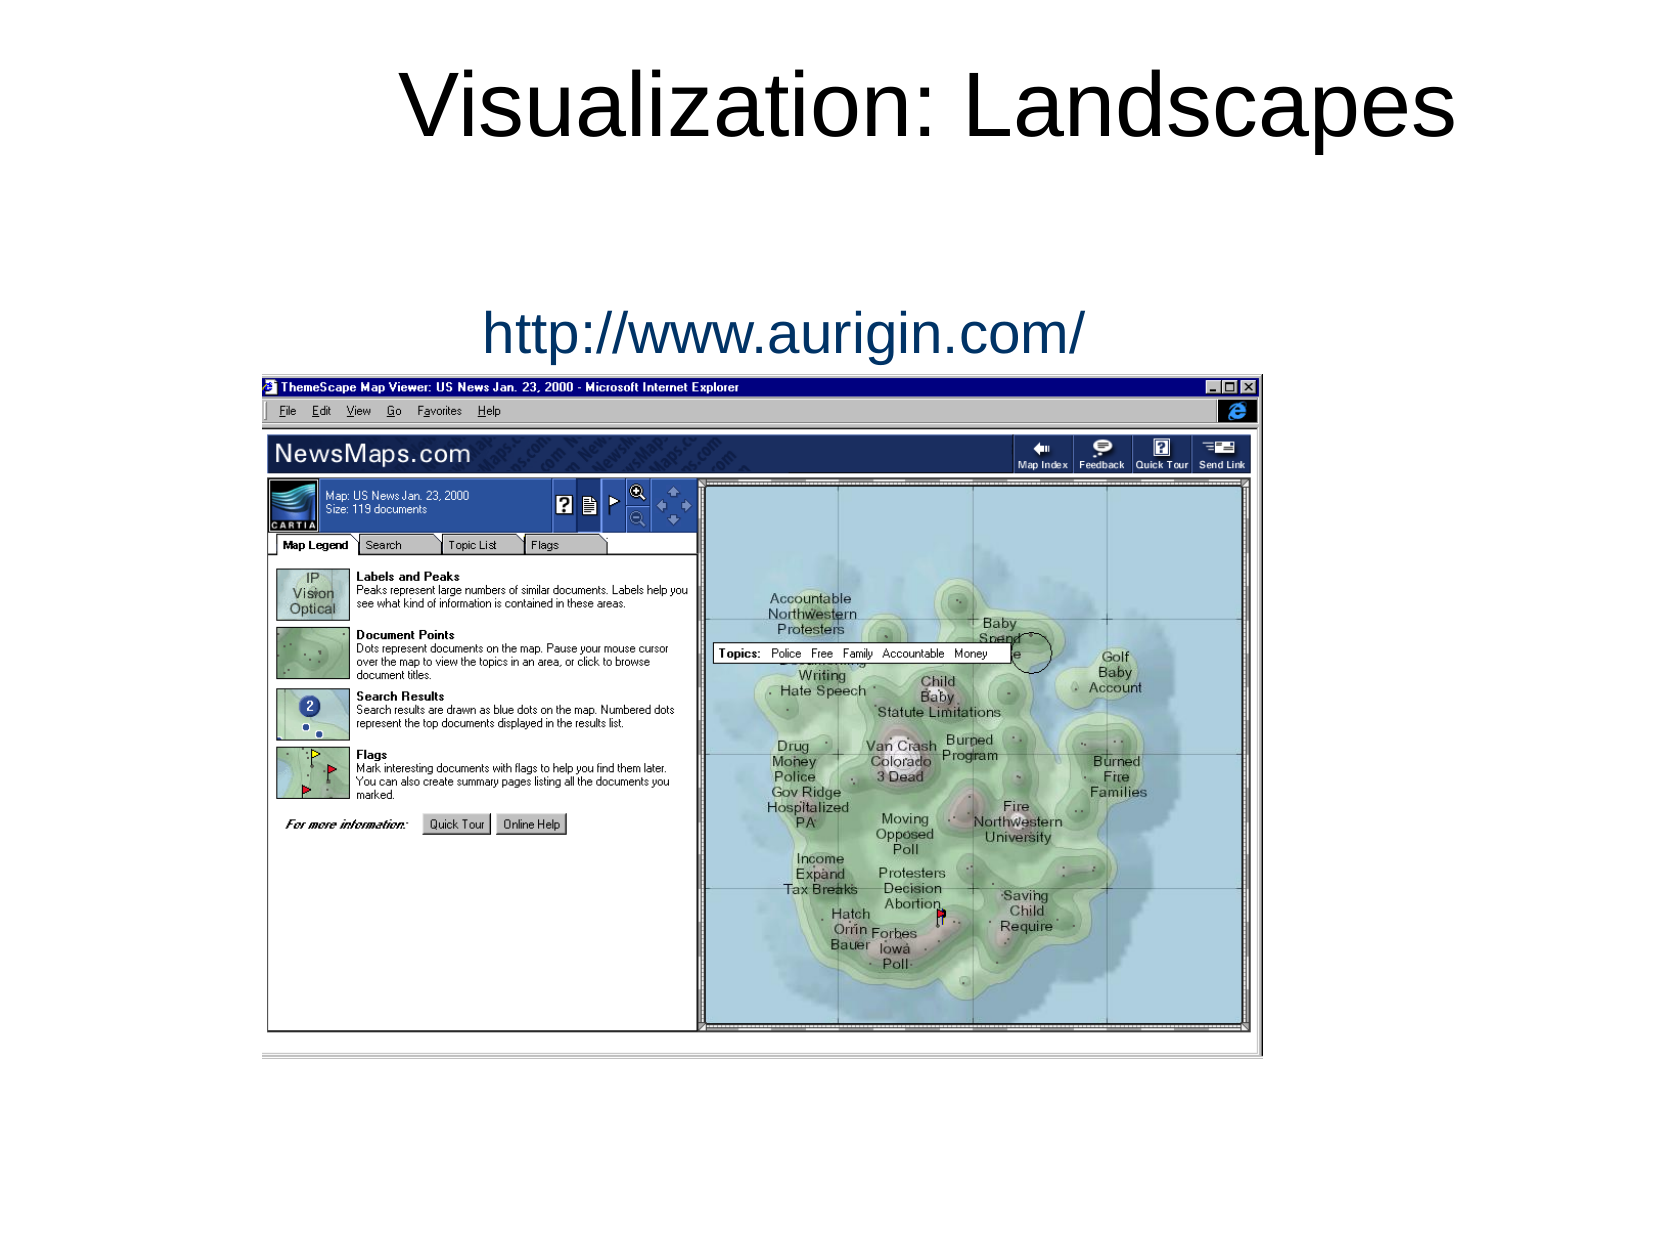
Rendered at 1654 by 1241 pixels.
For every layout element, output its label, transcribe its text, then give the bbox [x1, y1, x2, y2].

title Visualization: Landscapes [275, 37, 1551, 163]
picture [262, 374, 1263, 1059]
text_box http://www.aurigin.com/ [432, 287, 1102, 373]
